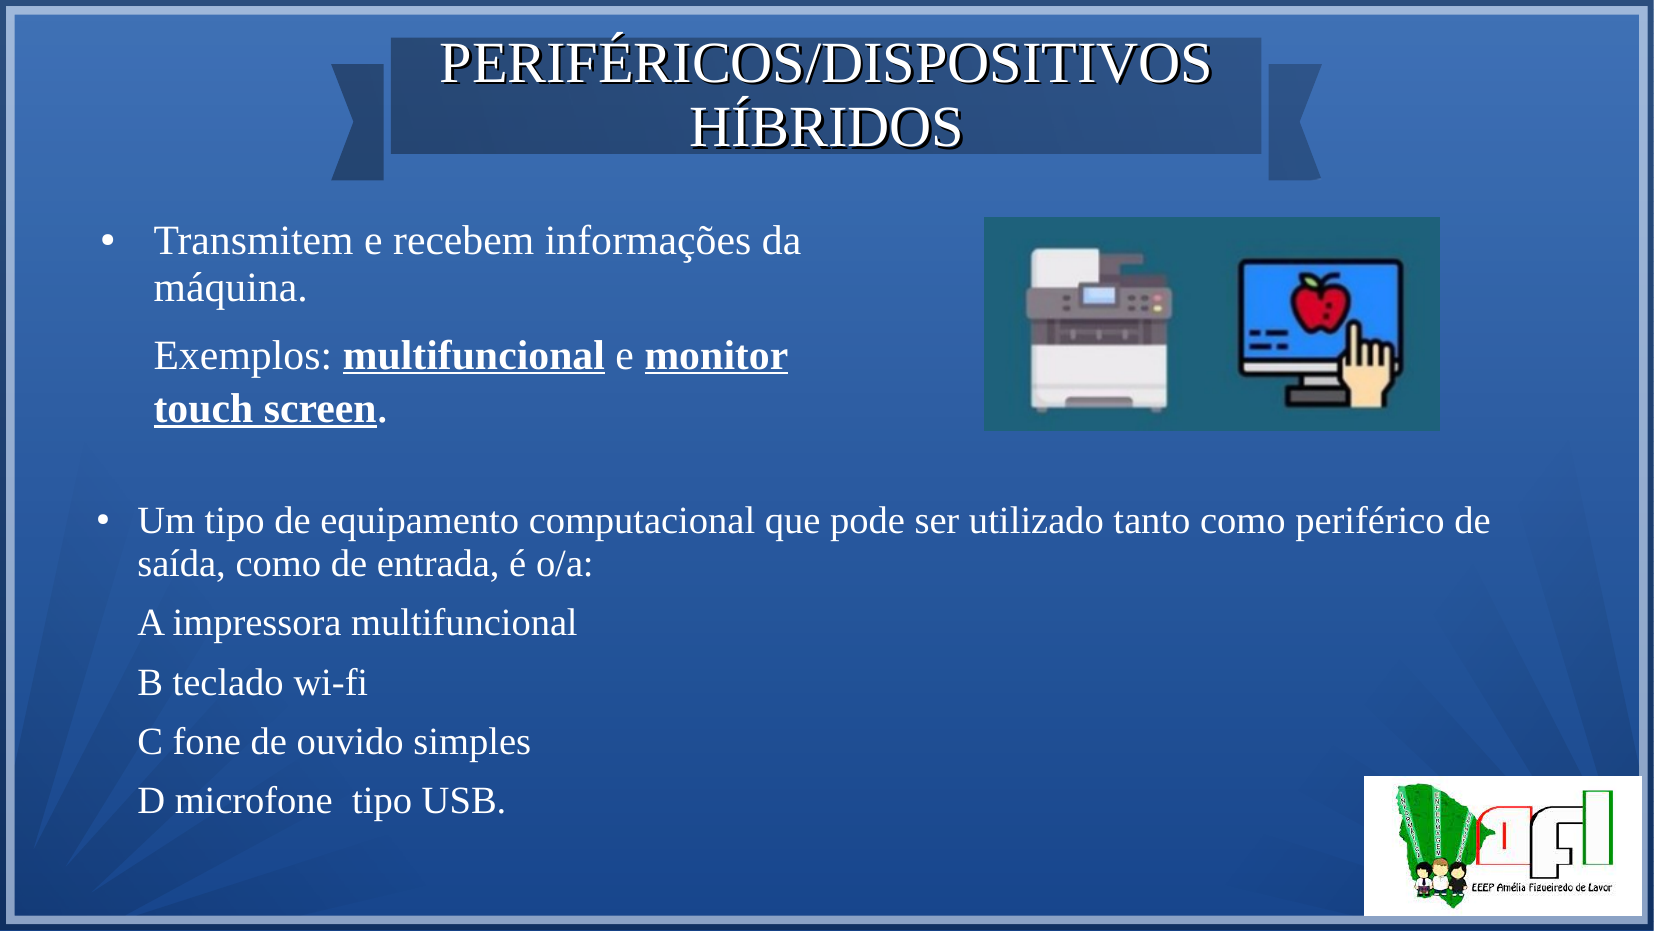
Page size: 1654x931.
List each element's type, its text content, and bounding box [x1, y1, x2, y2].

picture [1364, 776, 1642, 916]
picture [984, 217, 1440, 431]
list Um tipo de equipamento computacional que pode ser utilizado tanto como periférico de saída, como de entrada, é o/a: A impressora multifuncional B teclado wi-fi C fone de ouvido simples D microfone tipo USB. [82, 499, 1571, 827]
list Transmitem e recebem informações da máquina. Exemplos: multifuncional e monitor touch screen. [82, 217, 809, 475]
title PERIFÉRICOS/DISPOSITIVOS HÍBRIDOS [389, 29, 1264, 160]
